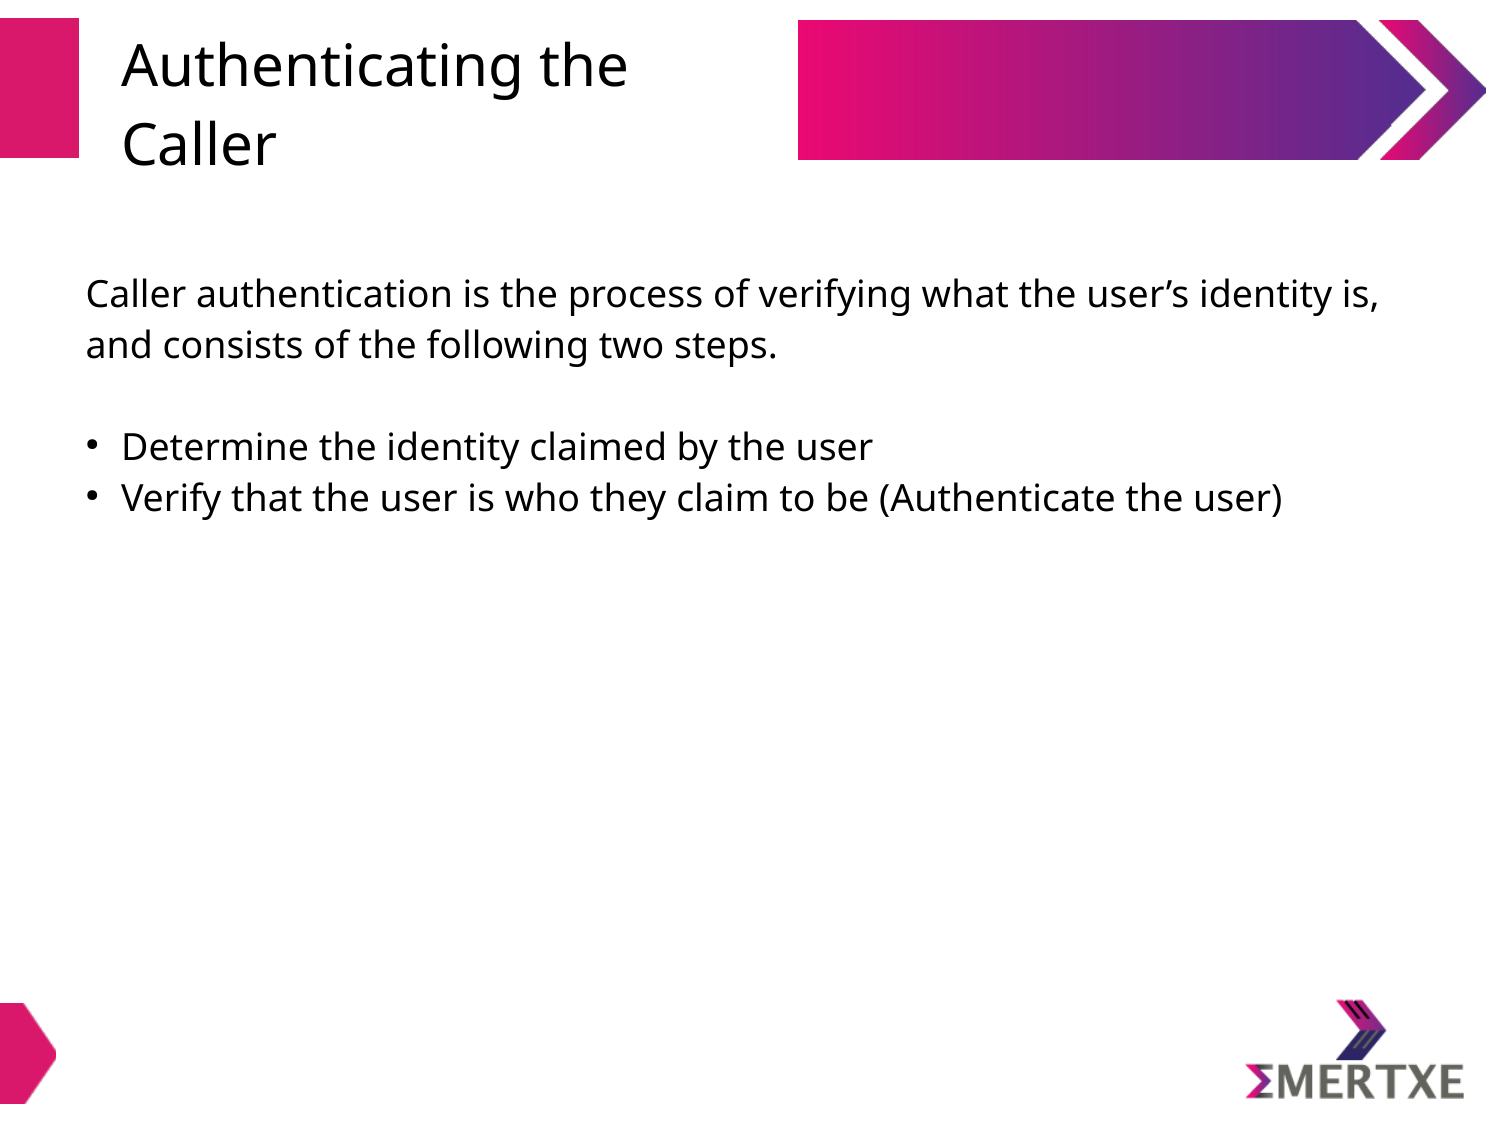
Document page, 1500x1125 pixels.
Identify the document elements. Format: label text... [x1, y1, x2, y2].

text_box Authenticating the Caller [106, 16, 756, 168]
picture [798, 20, 1486, 160]
text_box Caller authentication is the process of verifying what the user’s identity is, and consists of the following two steps. Determine the identity claimed by the user Verify that the user is who they claim to be (Authenticate the user) [70, 259, 1430, 495]
picture [1245, 996, 1465, 1099]
